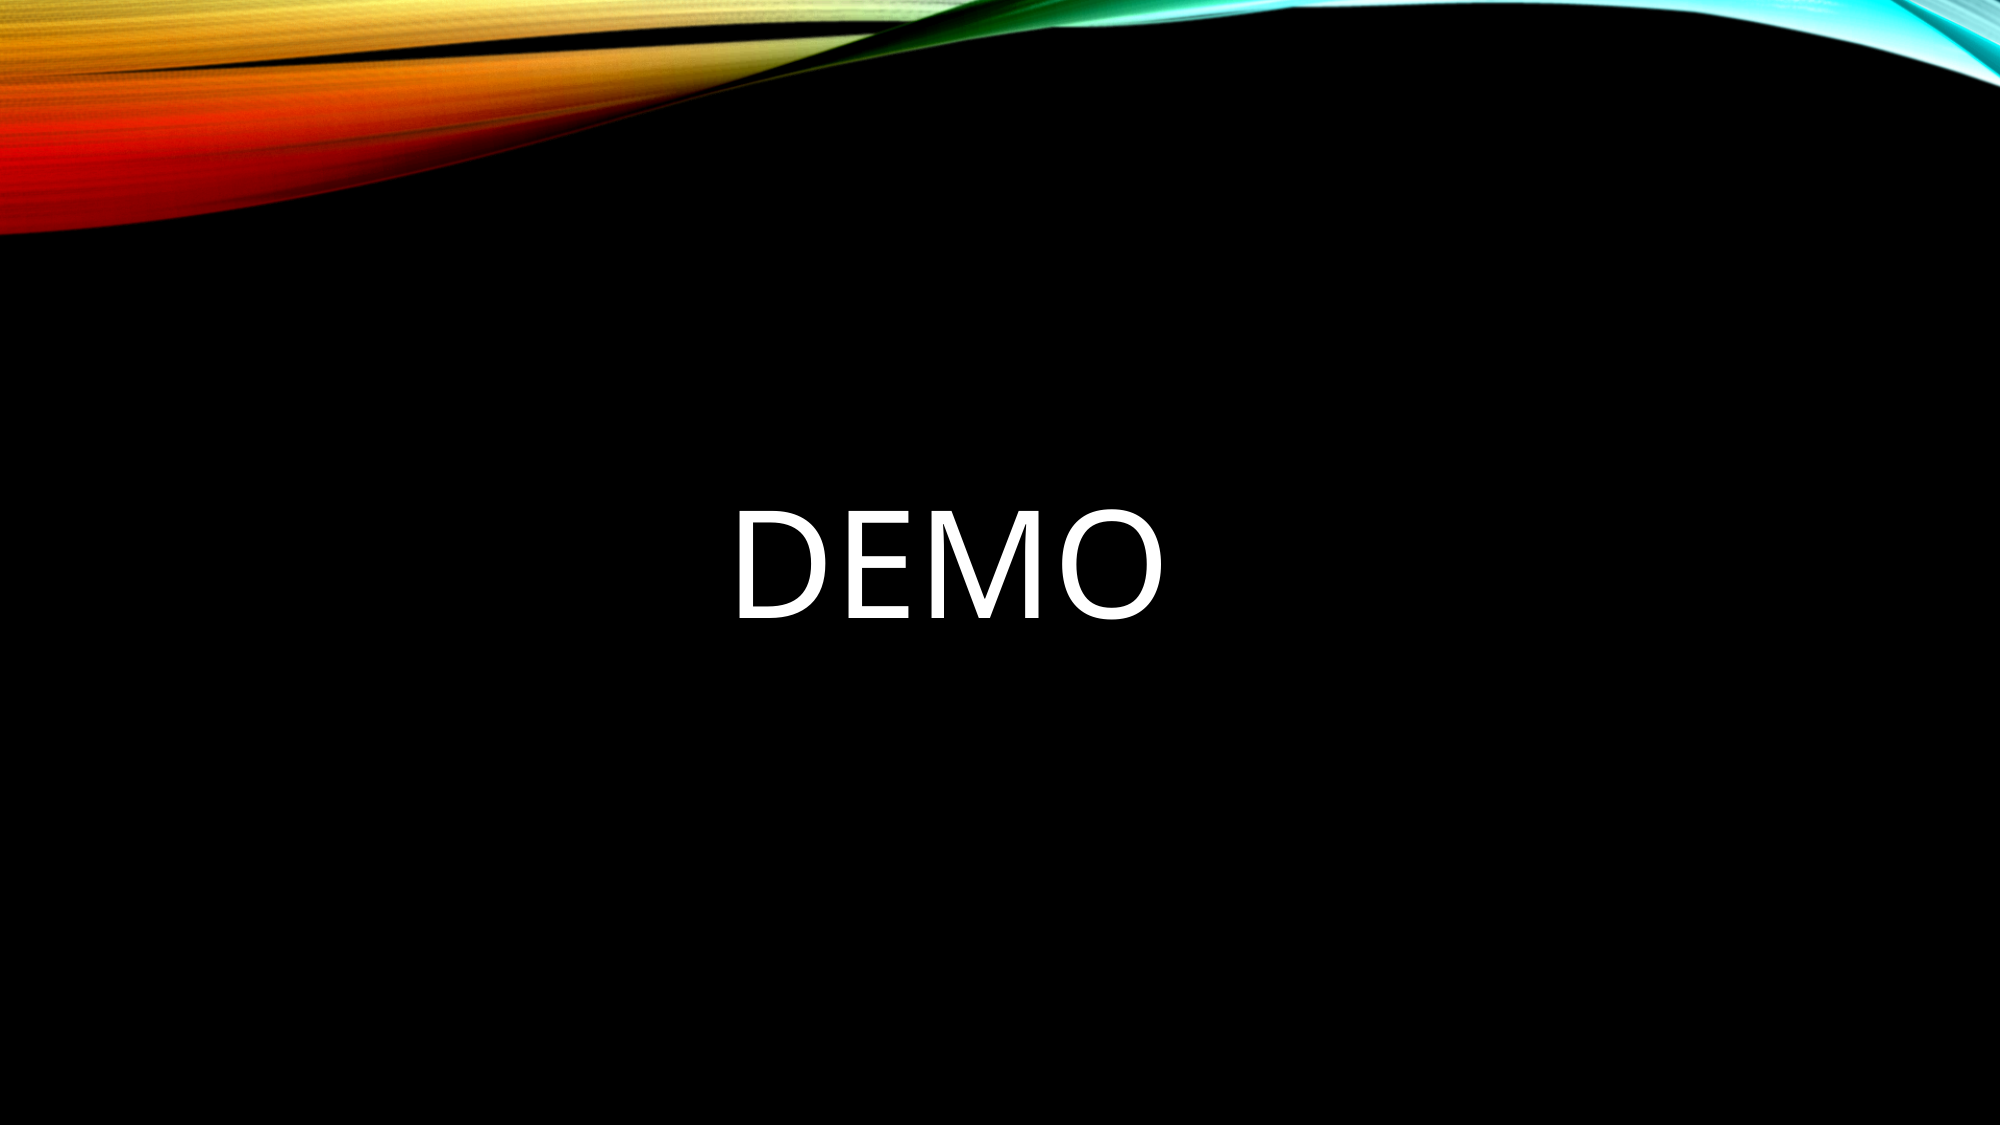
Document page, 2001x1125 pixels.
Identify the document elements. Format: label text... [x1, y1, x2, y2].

title DEMO [709, 353, 1232, 786]
